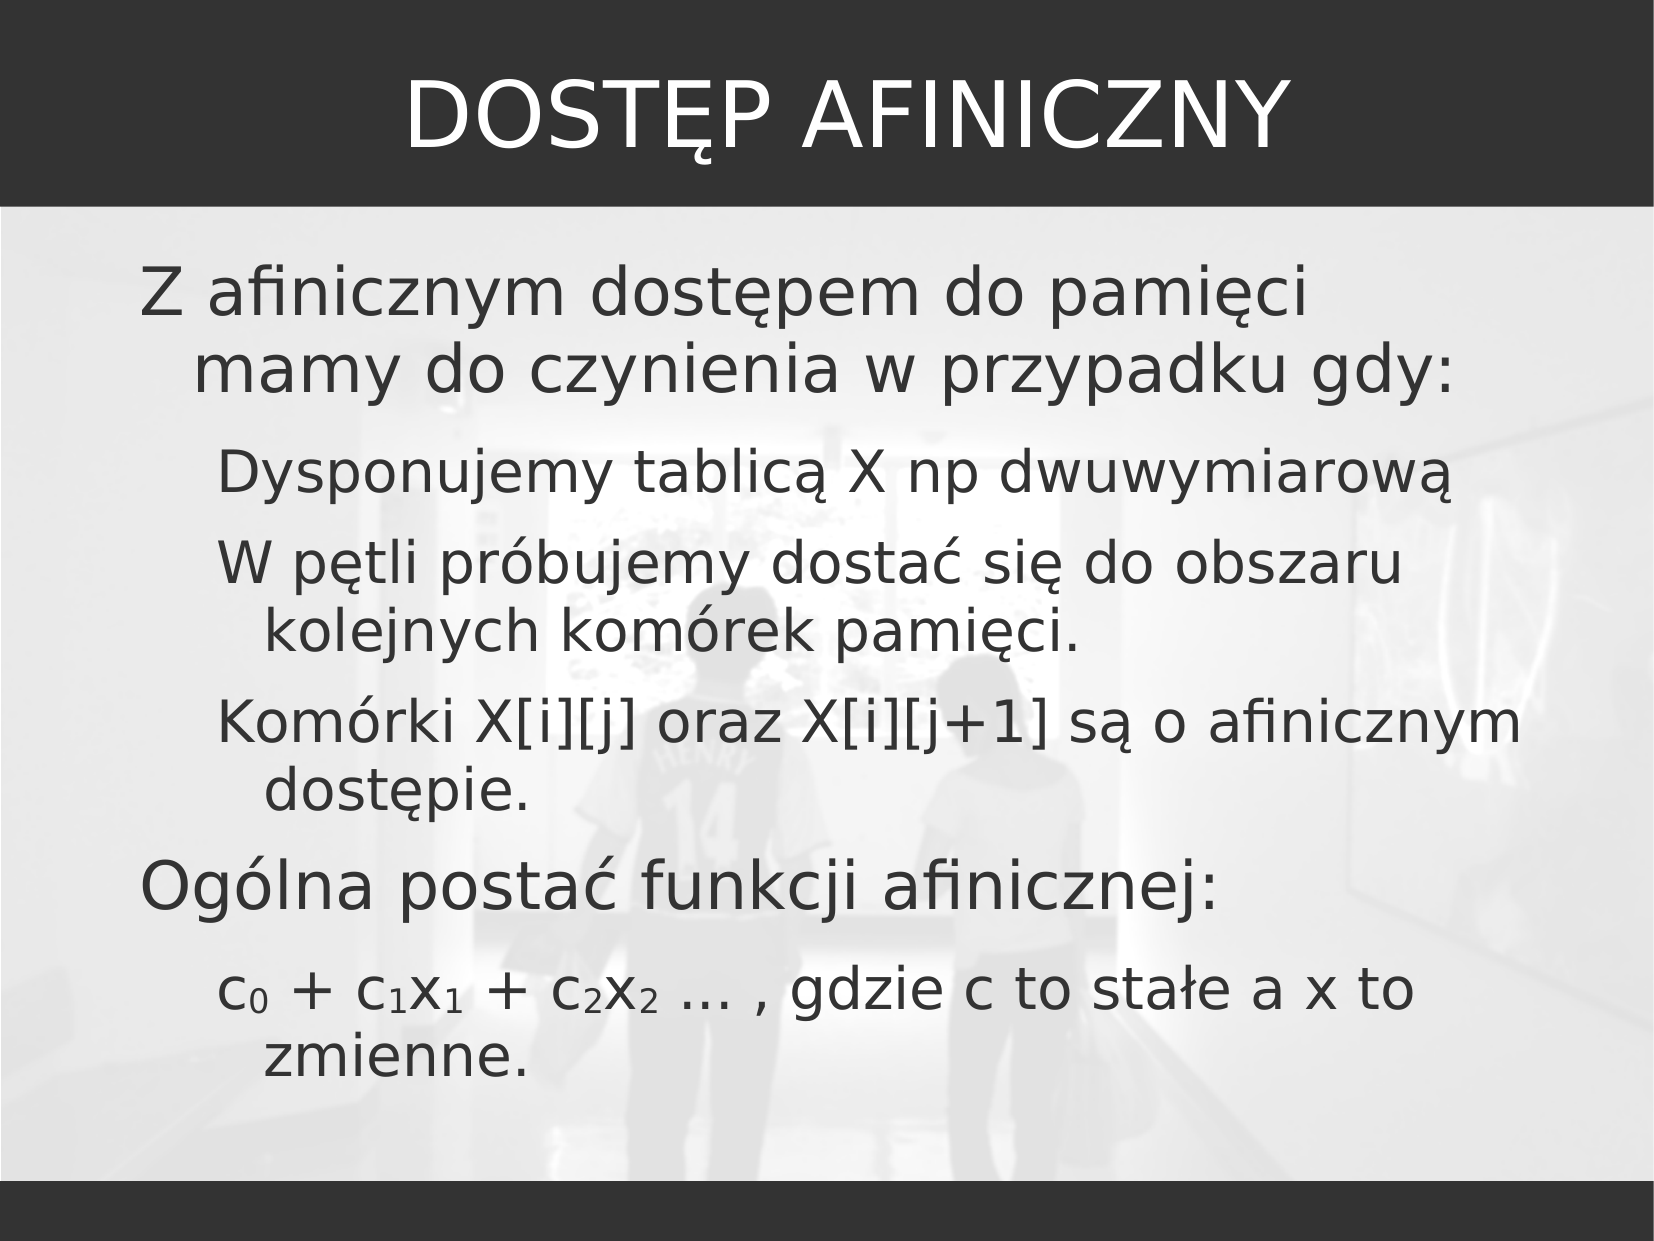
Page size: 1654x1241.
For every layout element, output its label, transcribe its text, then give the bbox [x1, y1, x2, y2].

list Z afinicznym dostępem do pamięci mamy do czynienia w przypadku gdy: Dysponujemy tablicą X np dwuwymiarową W pętli próbujemy dostać się do obszaru kolejnych komórek pamięci. Komórki X[i][j] oraz X[i][j+1] są o afinicznym dostępie. Ogólna postać funkcji afinicznej: c0 + c1x1 + c2x2 ... , gdzie c to stałe a x to zmienne. [121, 253, 1534, 1127]
title DOSTĘP AFINICZNY [141, 55, 1554, 177]
